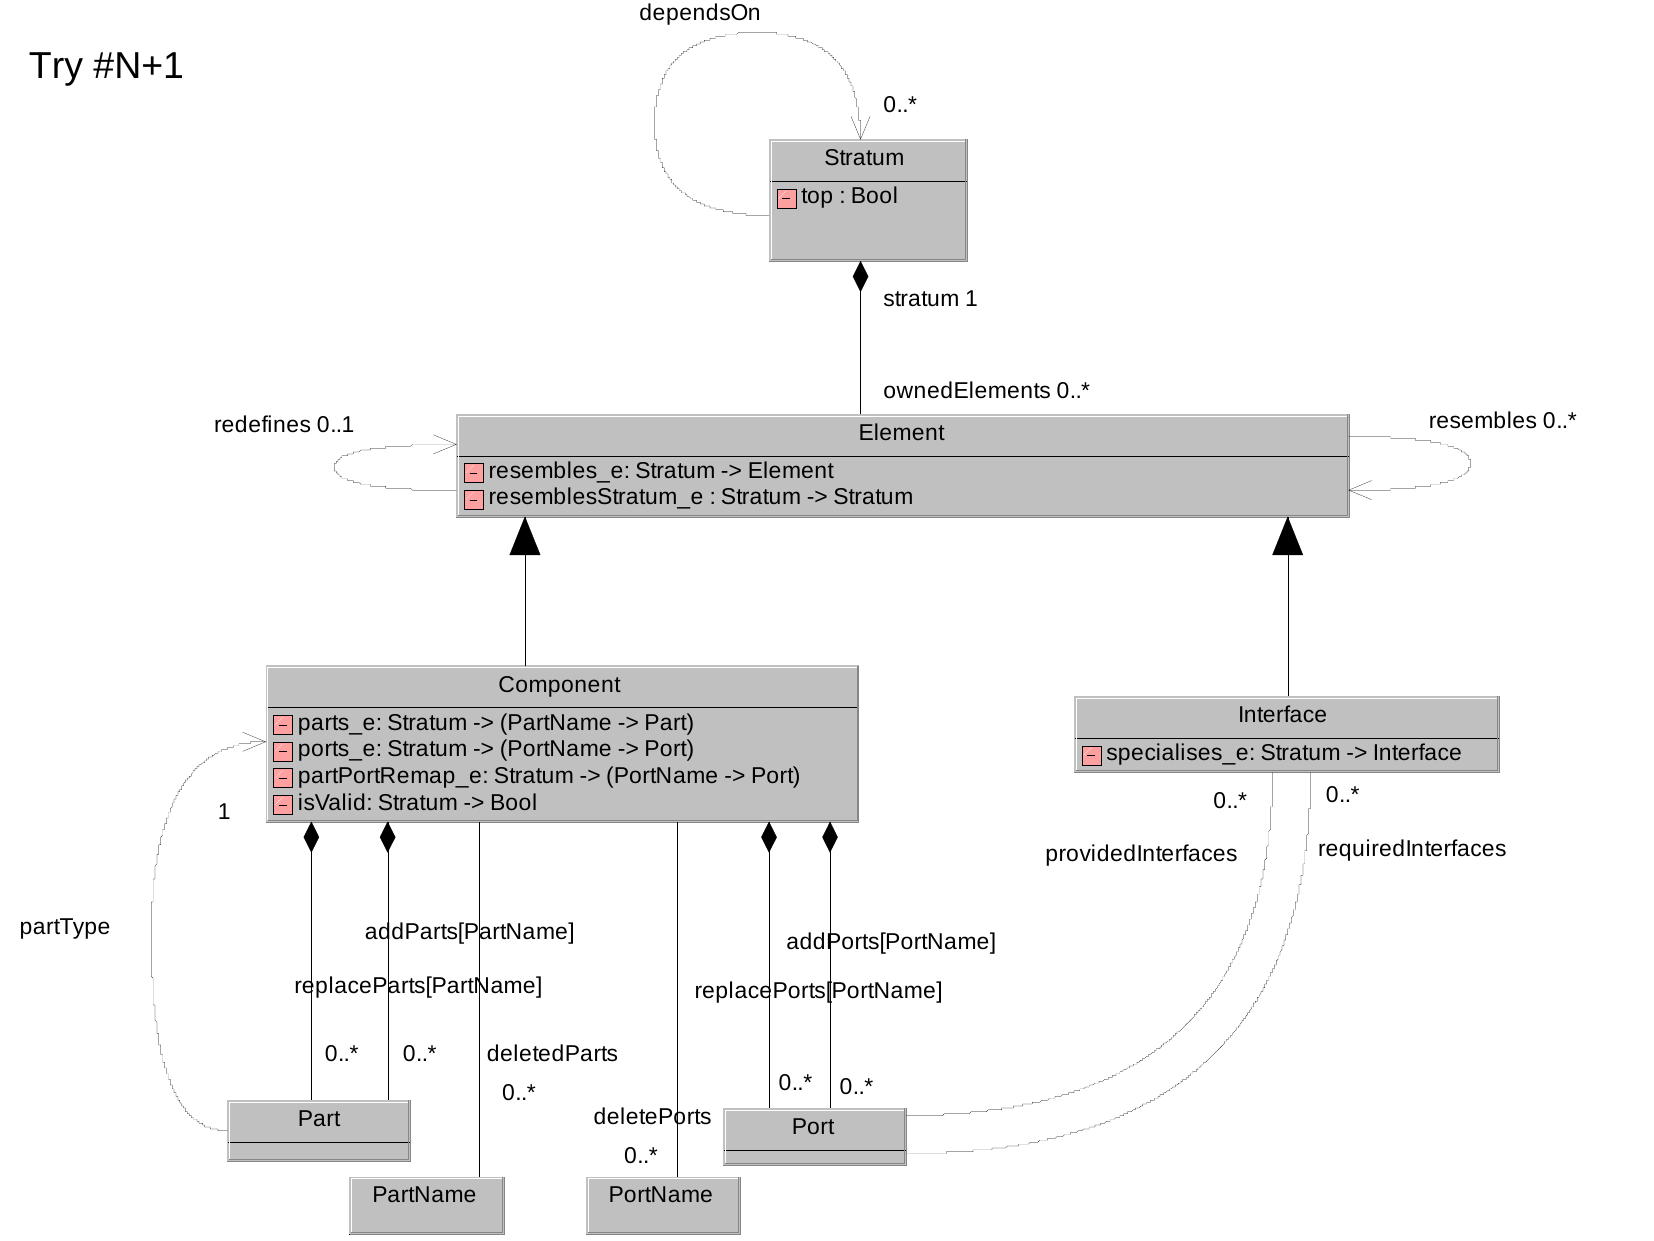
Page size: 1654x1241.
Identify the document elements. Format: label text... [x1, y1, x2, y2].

picture [17, 0, 1593, 1236]
text_box Try #N+1 [14, 37, 200, 95]
